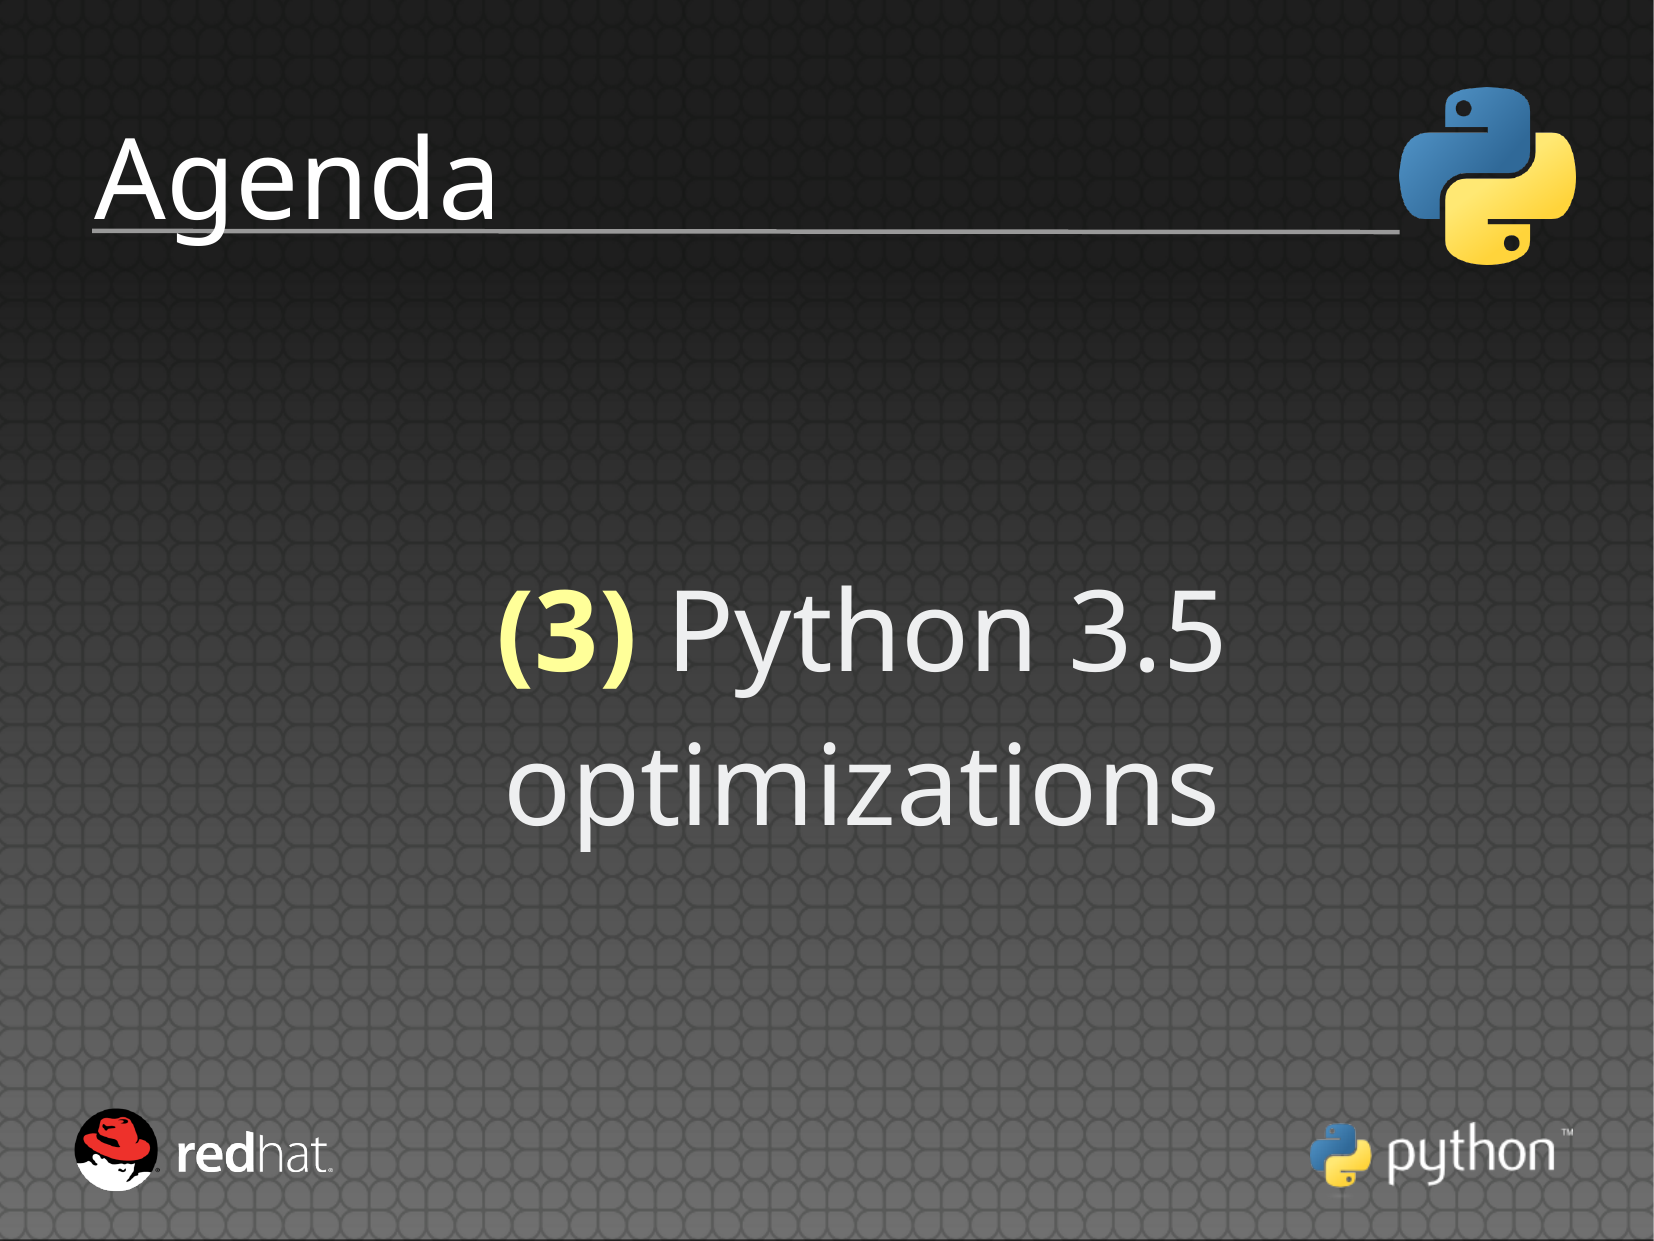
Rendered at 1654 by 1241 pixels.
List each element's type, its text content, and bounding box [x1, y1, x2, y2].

list (3) Python 3.5 optimizations [82, 551, 1571, 1130]
title Agenda [94, 100, 1426, 251]
picture [0, 0, 1654, 1241]
